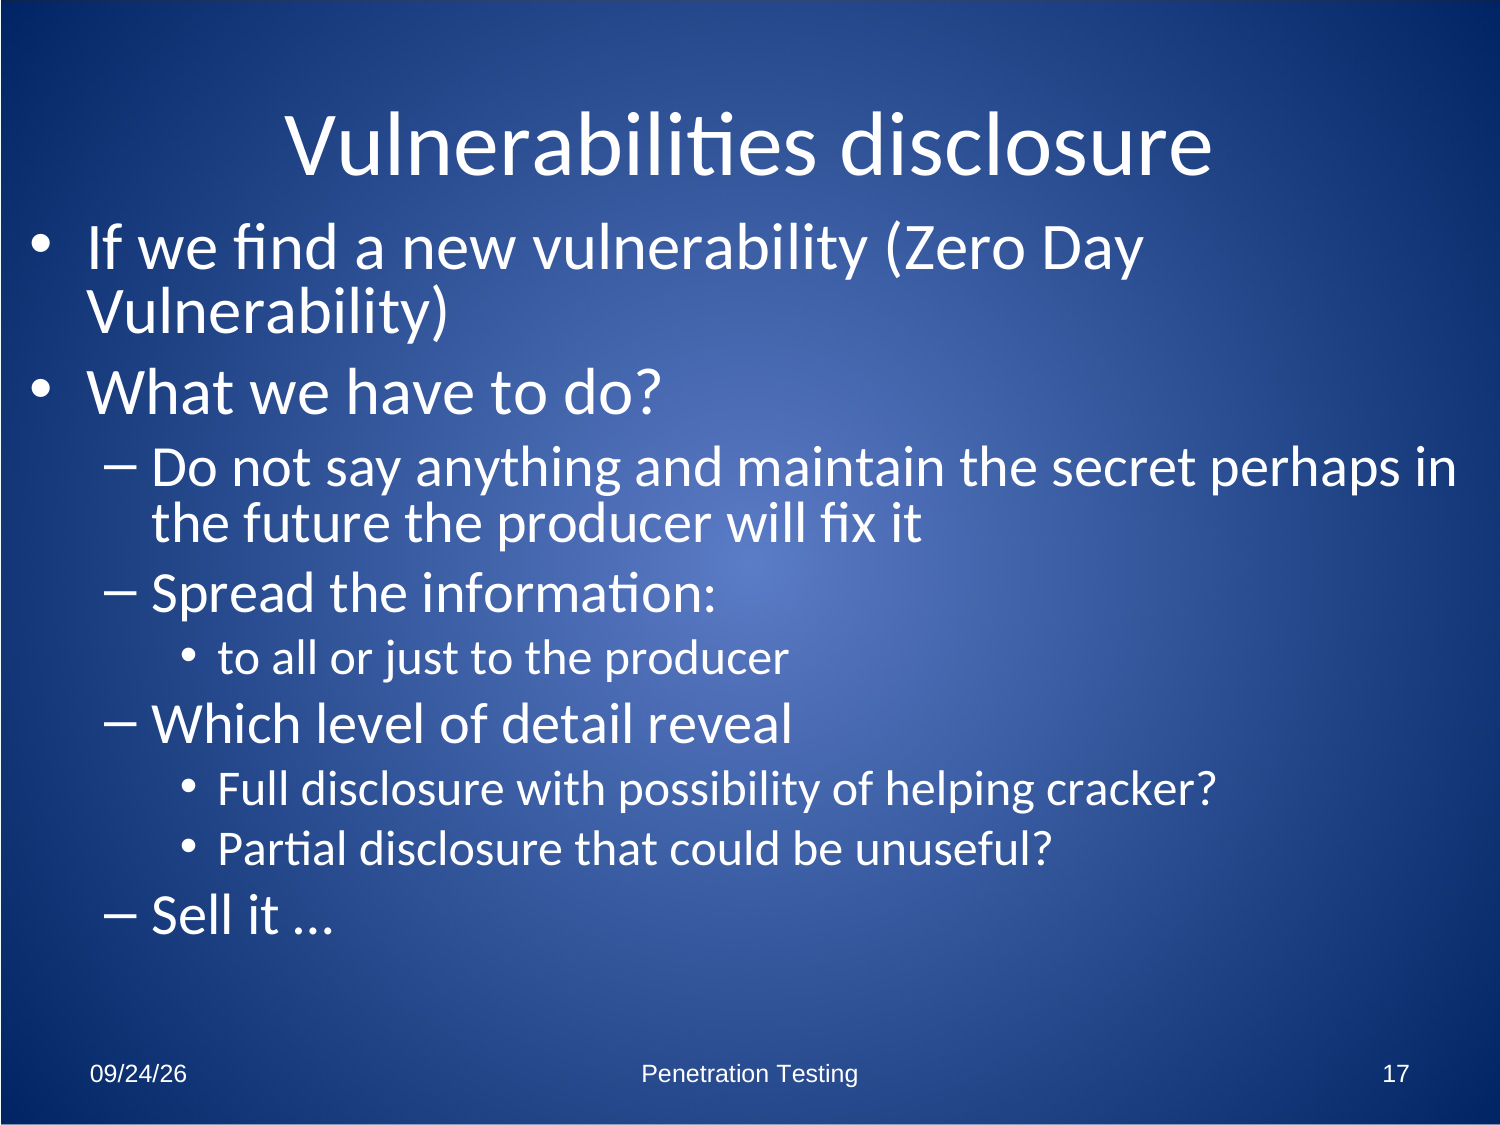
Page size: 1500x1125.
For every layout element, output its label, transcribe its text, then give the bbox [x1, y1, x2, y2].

text_box <number> [1074, 1042, 1426, 1103]
list If we find a new vulnerability (Zero Day Vulnerability) What we have to do? Do not say anything and maintain the secret perhaps in the future the producer will fix it Spread the information: to all or just to the producer Which level of detail reveal Full disclosure with possibility of helping cracker? Partial disclosure that could be unuseful? Sell it … [14, 210, 1486, 1083]
title Vulnerabilities disclosure [75, 45, 1426, 210]
picture [0, 0, 1500, 1125]
text_box Penetration Testing [512, 1042, 988, 1103]
text_box 03/17/11 [74, 1042, 426, 1103]
